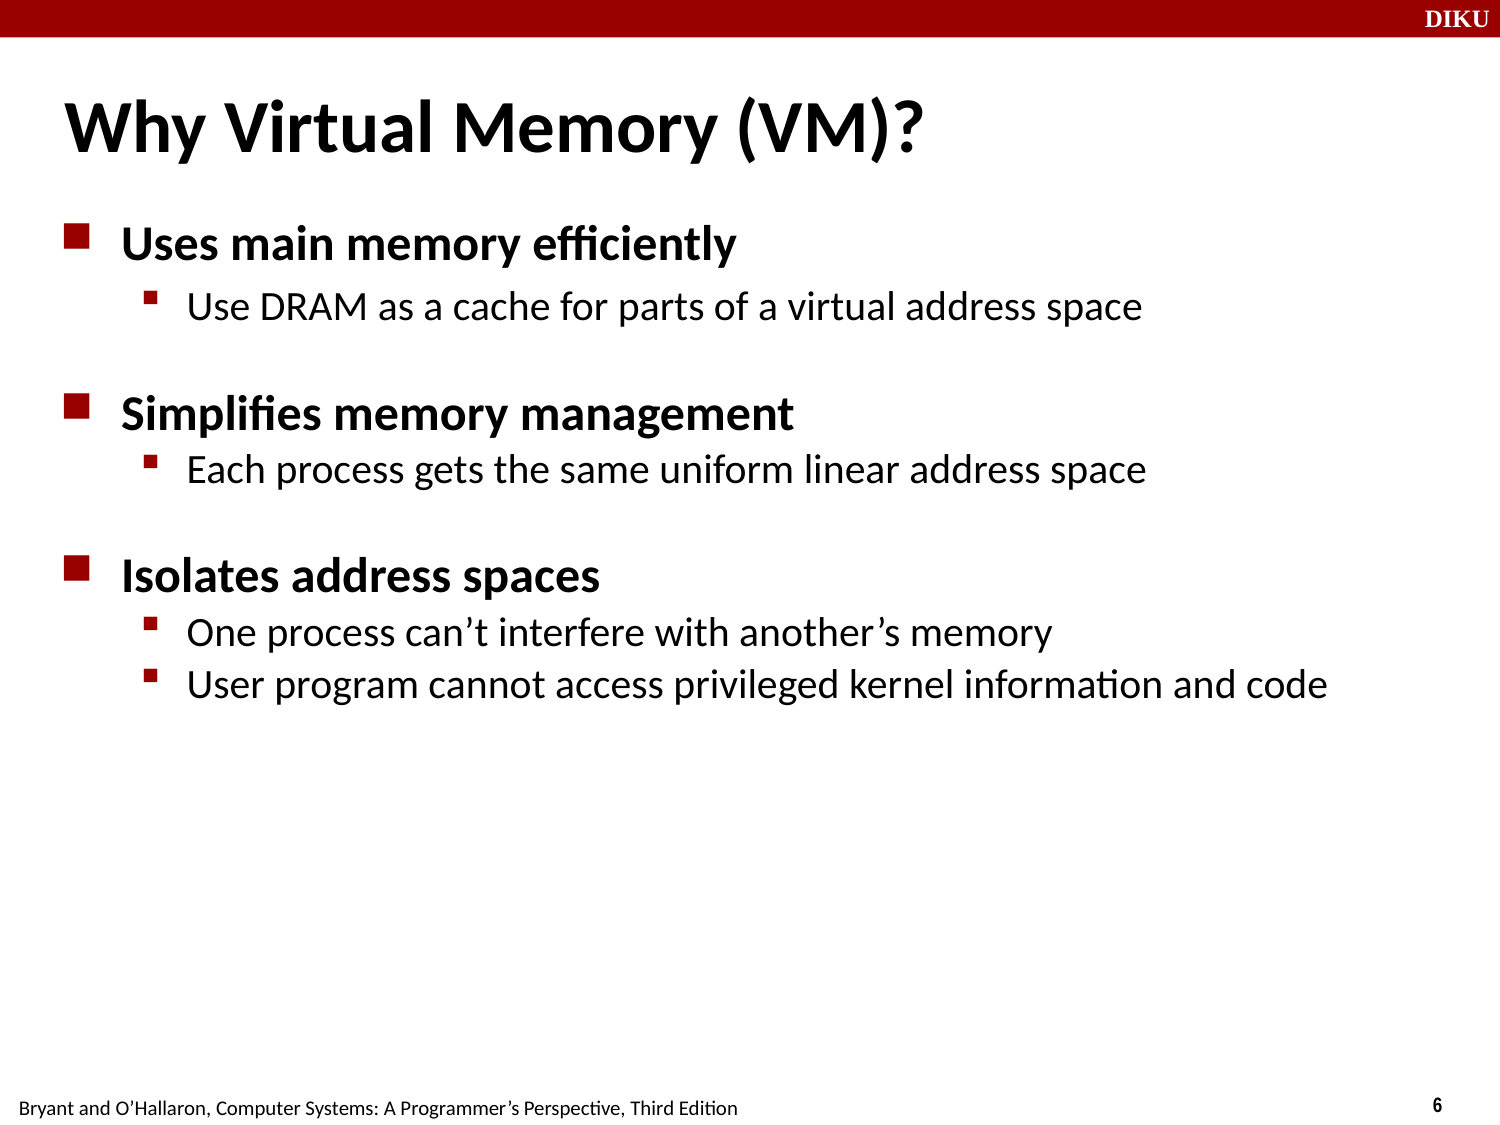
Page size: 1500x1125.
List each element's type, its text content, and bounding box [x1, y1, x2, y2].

text_box Why Virtual Memory (VM)? [49, 75, 1363, 169]
text_box Uses main memory efficiently Use DRAM as a cache for parts of a virtual address space Simplifies memory management Each process gets the same uniform linear address space Isolates address spaces One process can’t interfere with another’s memory User program cannot access privileged kernel information and code [50, 213, 1475, 1113]
